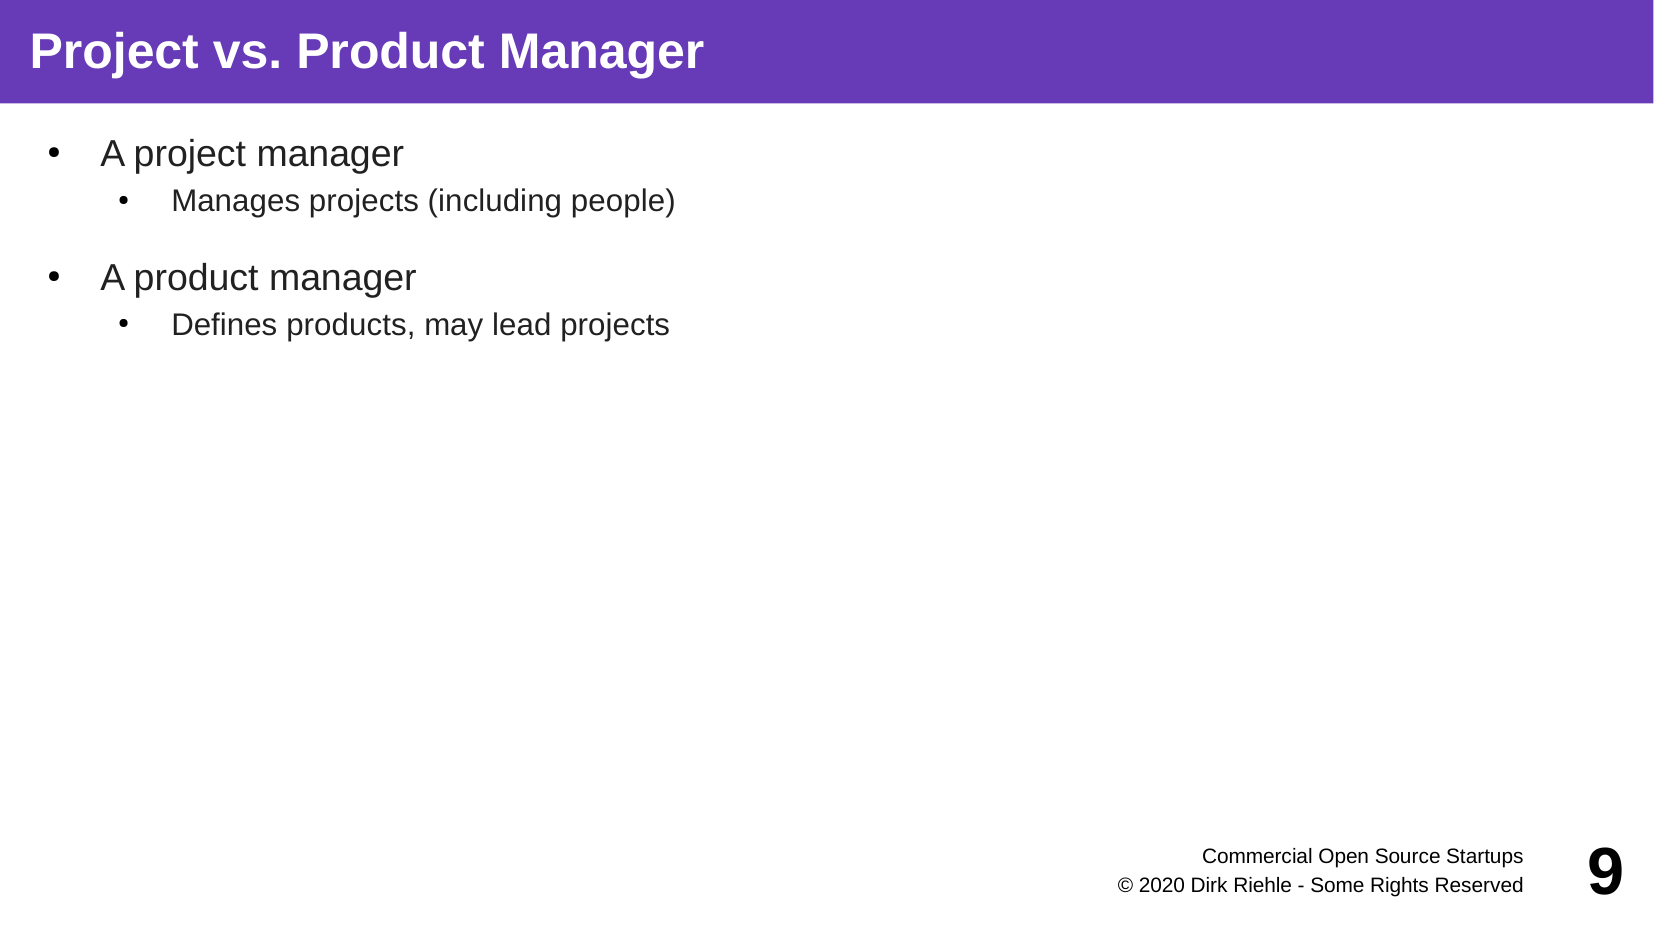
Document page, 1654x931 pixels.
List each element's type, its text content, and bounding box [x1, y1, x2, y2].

title Project vs. Product Manager [0, 0, 1654, 104]
list A project manager Manages projects (including people) A product manager Defines products, may lead projects [29, 132, 1625, 813]
